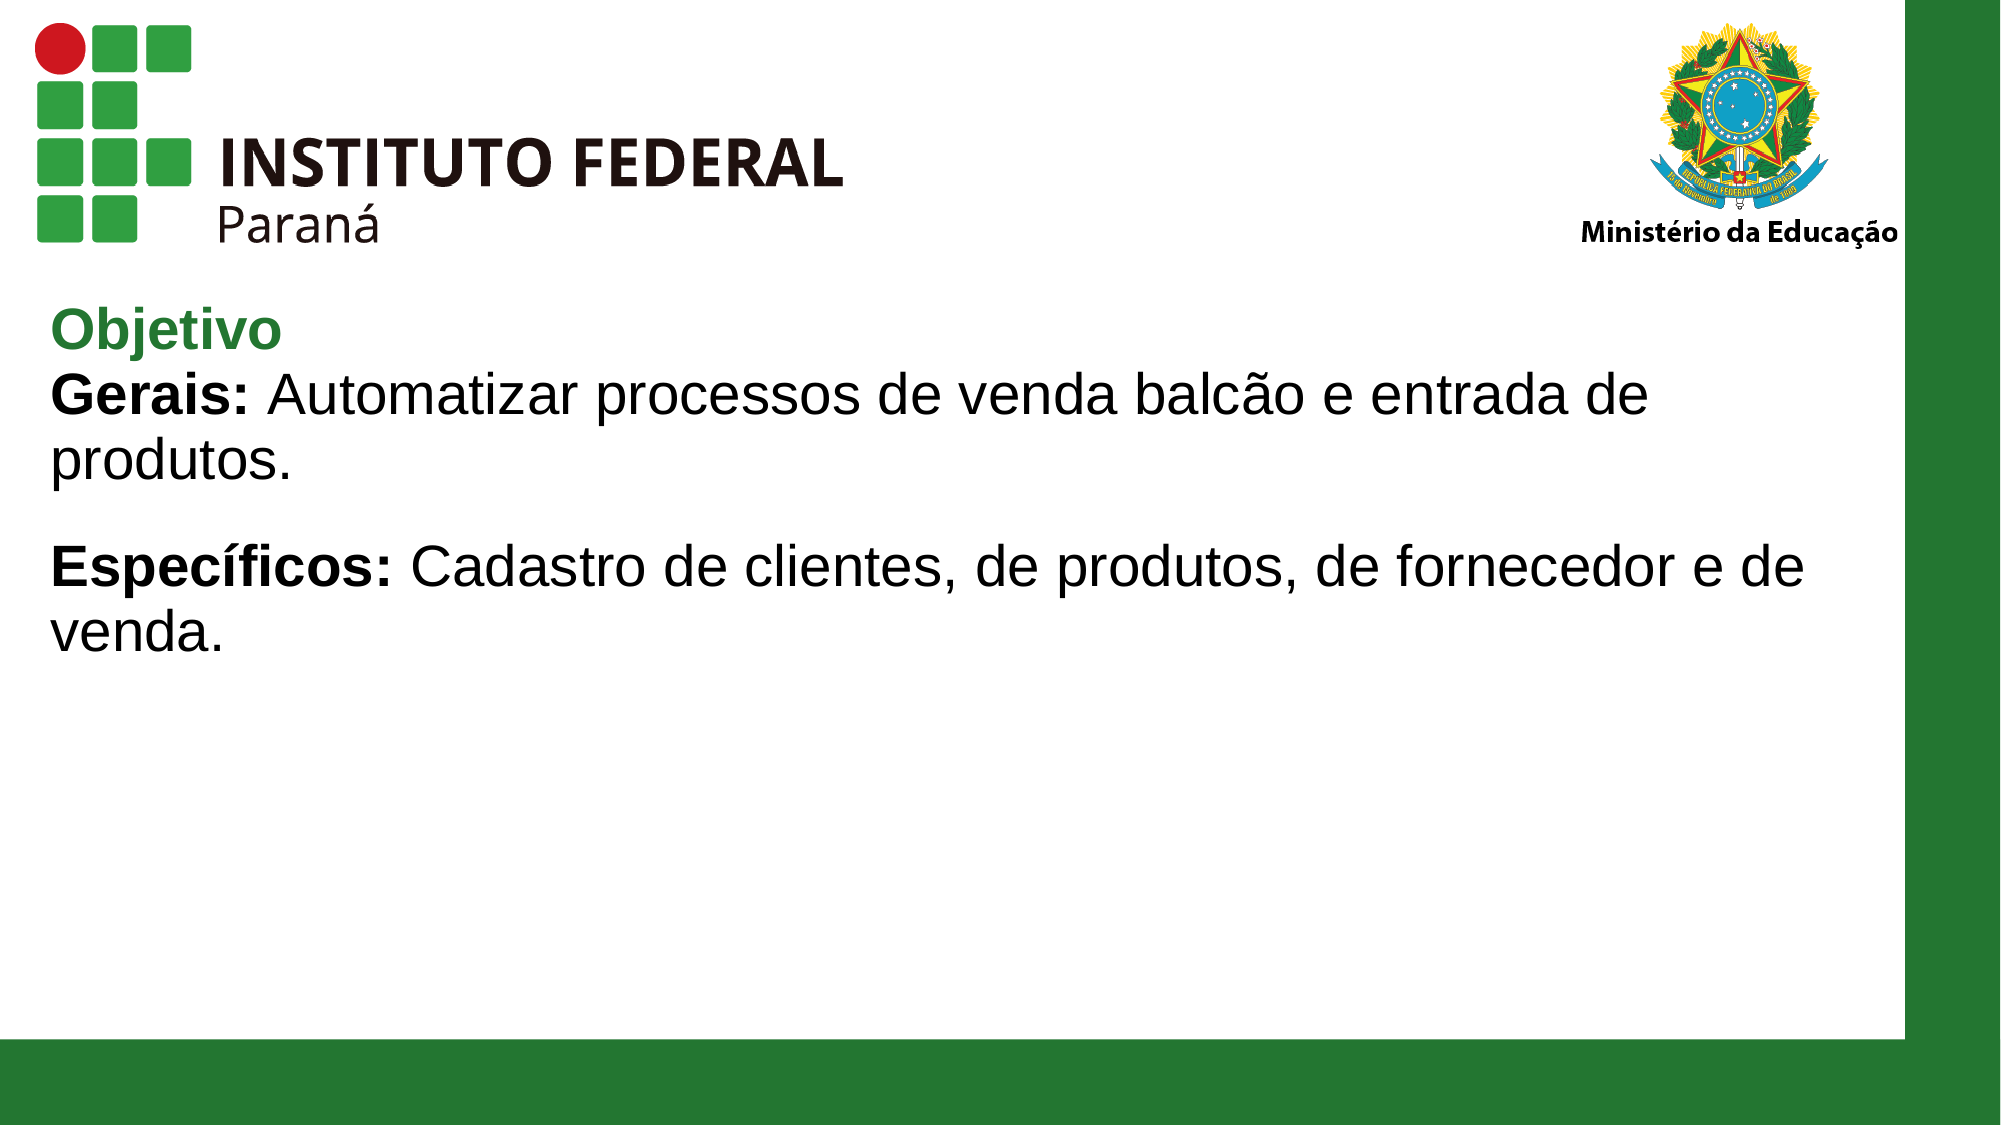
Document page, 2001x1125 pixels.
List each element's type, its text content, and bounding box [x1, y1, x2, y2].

text_box Objetivo Gerais: Automatizar processos de venda balcão e entrada de produtos. Específicos: Cadastro de clientes, de produtos, de fornecedor e de venda. [35, 289, 1845, 680]
text_box [0, 0, 2001, 1125]
picture [35, 23, 1898, 251]
